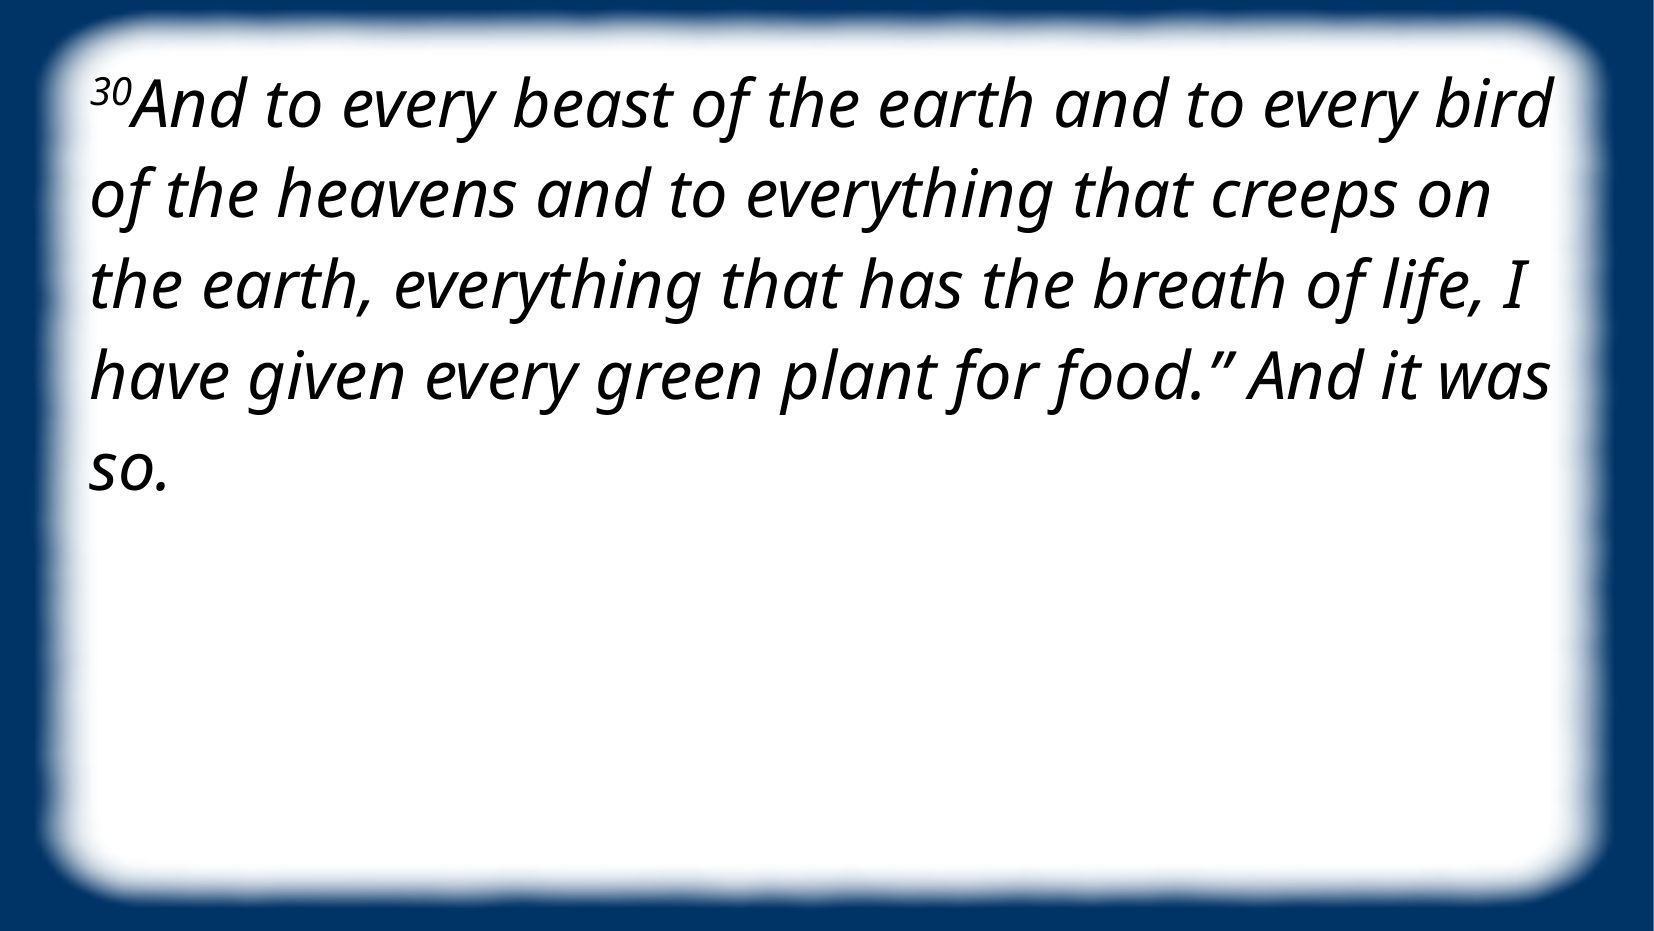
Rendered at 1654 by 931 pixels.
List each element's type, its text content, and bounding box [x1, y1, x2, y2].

text_box 30And to every beast of the earth and to every bird of the heavens and to everything that creeps on the earth, everything that has the breath of life, I have given every green plant for food.” And it was so. [75, 48, 1576, 526]
picture [0, 0, 1654, 931]
